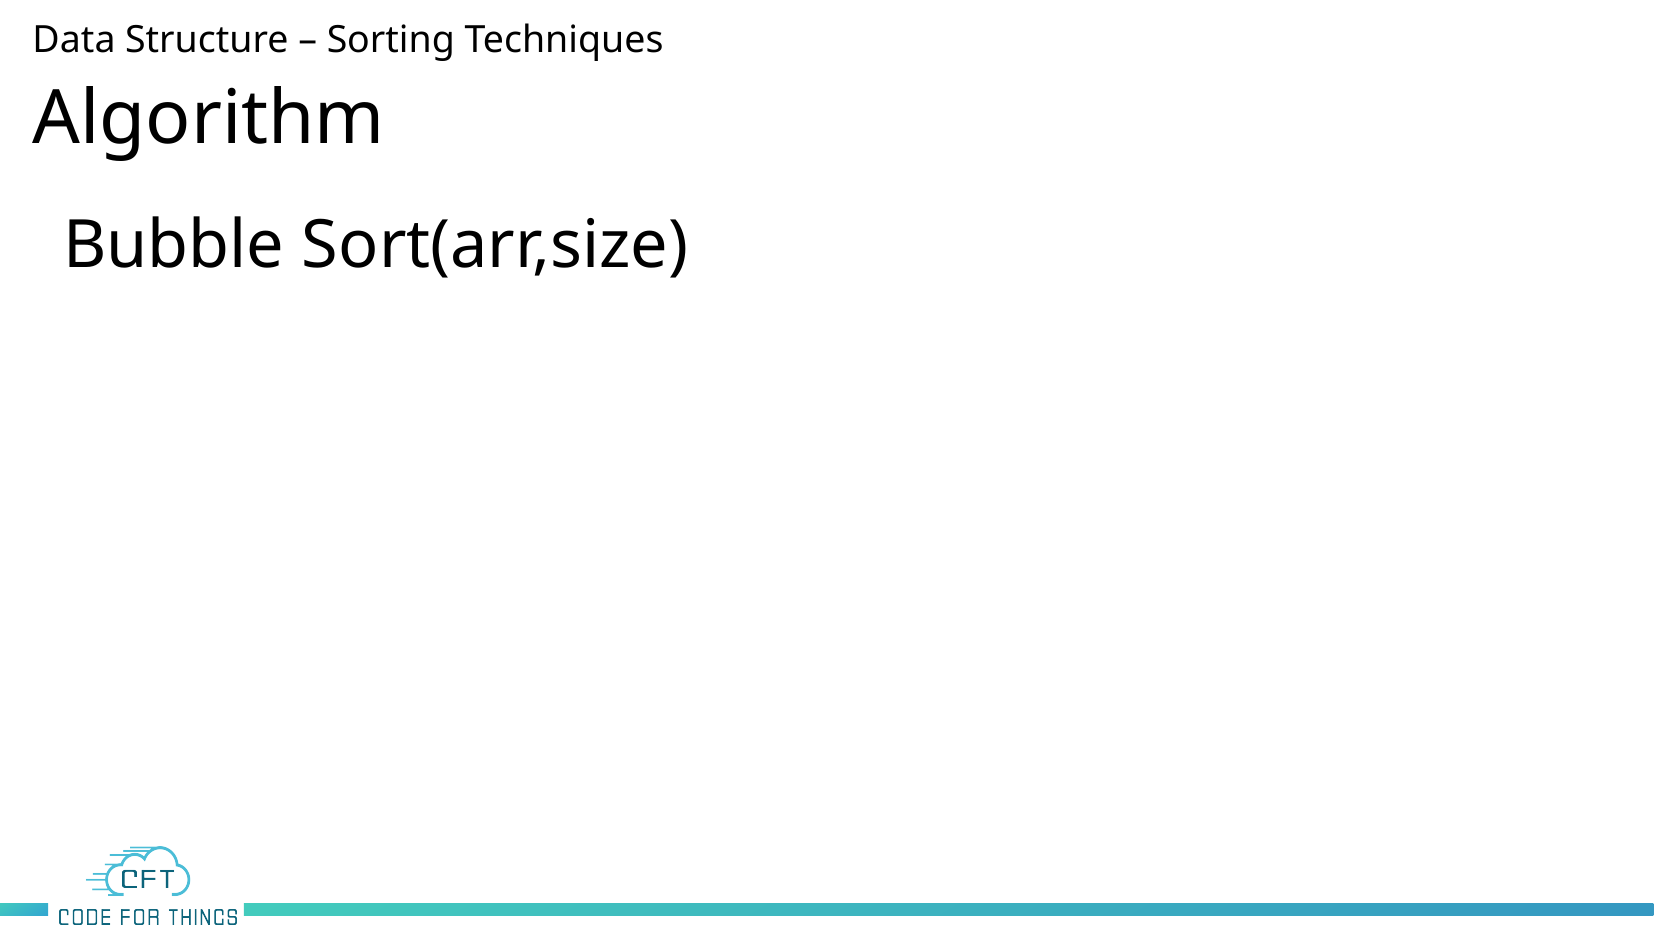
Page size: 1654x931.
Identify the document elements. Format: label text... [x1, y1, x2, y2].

picture [59, 846, 237, 925]
title Data Structure – Sorting Techniques Algorithm [32, 12, 1184, 166]
text_box Bubble Sort(arr,size) [48, 188, 851, 292]
